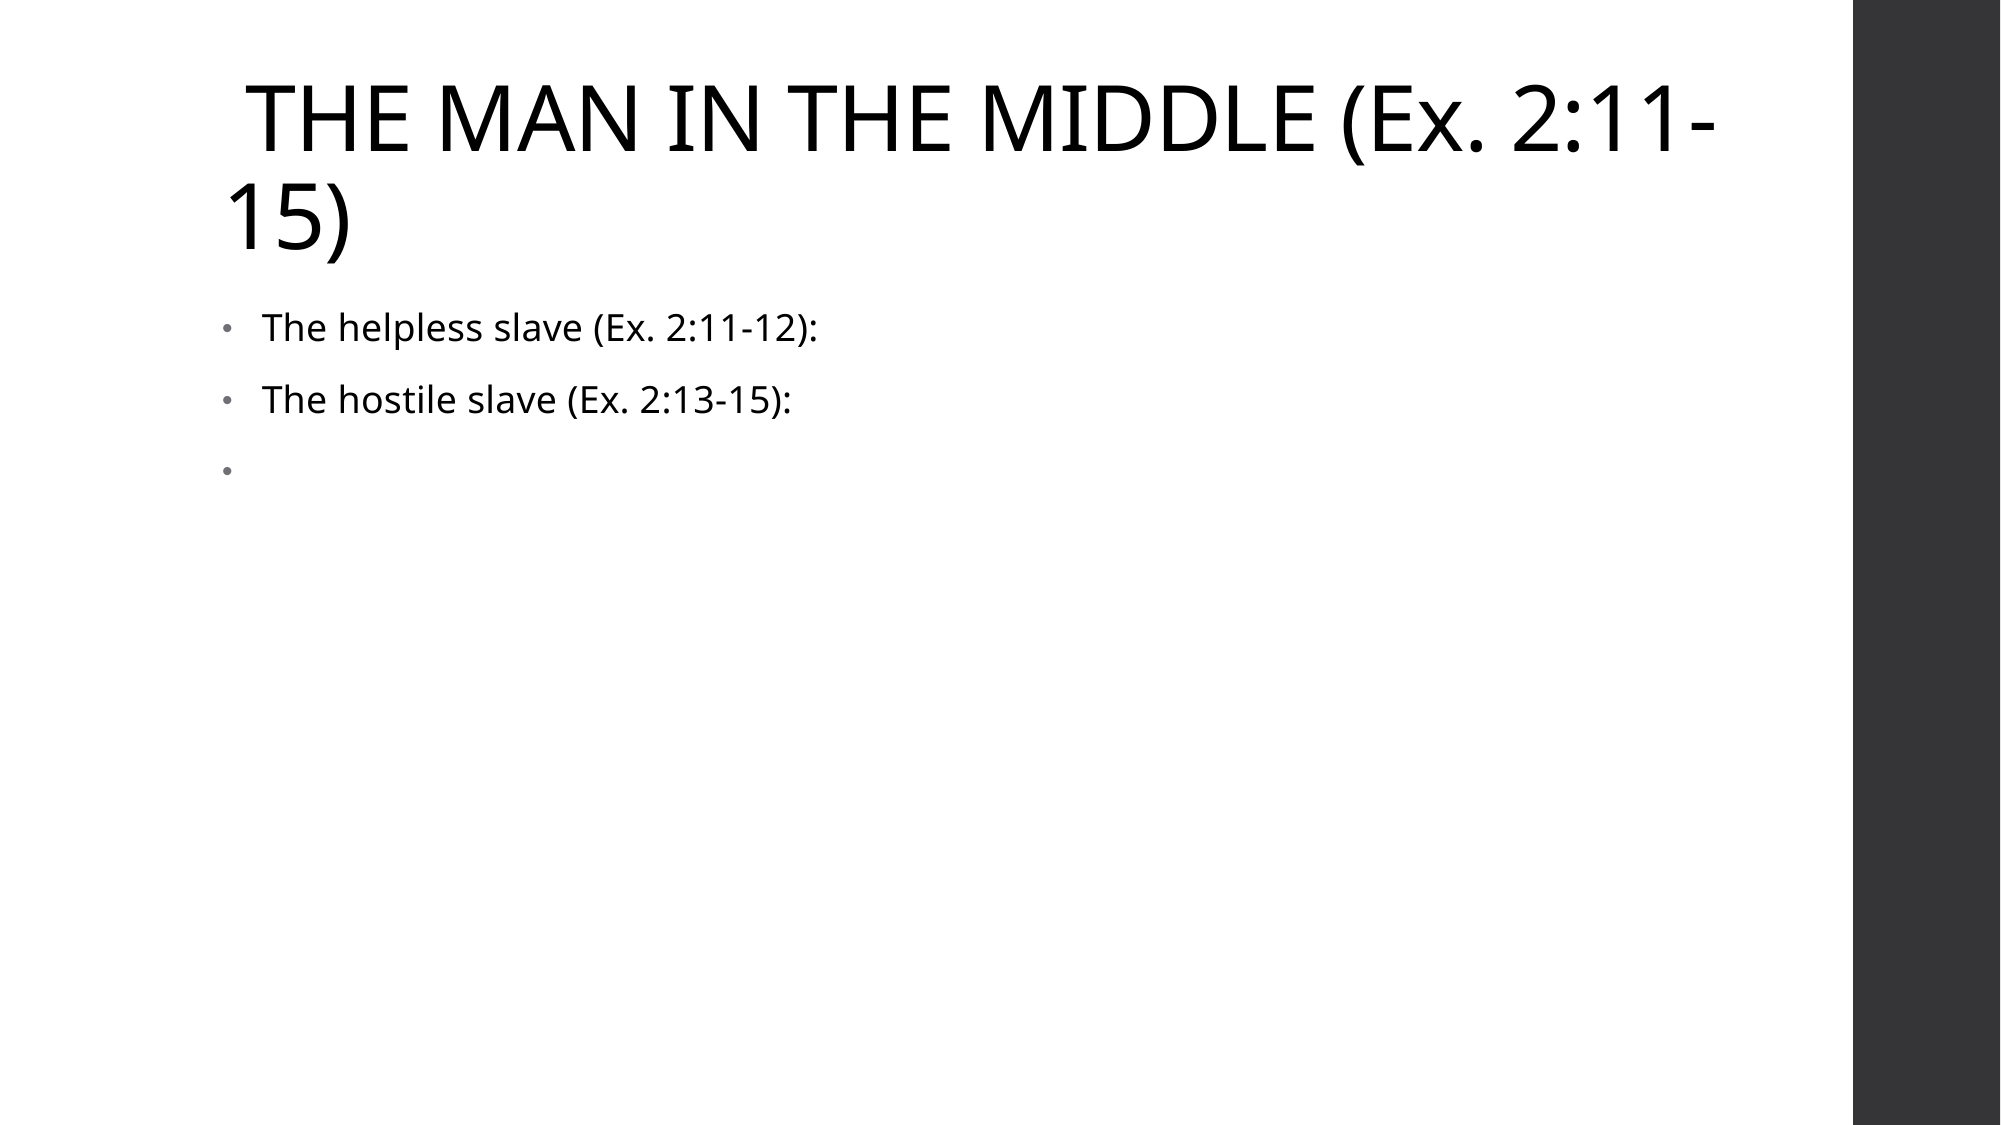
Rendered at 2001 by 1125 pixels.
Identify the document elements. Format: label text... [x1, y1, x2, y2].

title THE MAN IN THE MIDDLE (Ex. 2:11-15) [206, 60, 1797, 278]
list The helpless slave (Ex. 2:11-12): The hostile slave (Ex. 2:13-15): [206, 299, 1617, 1014]
